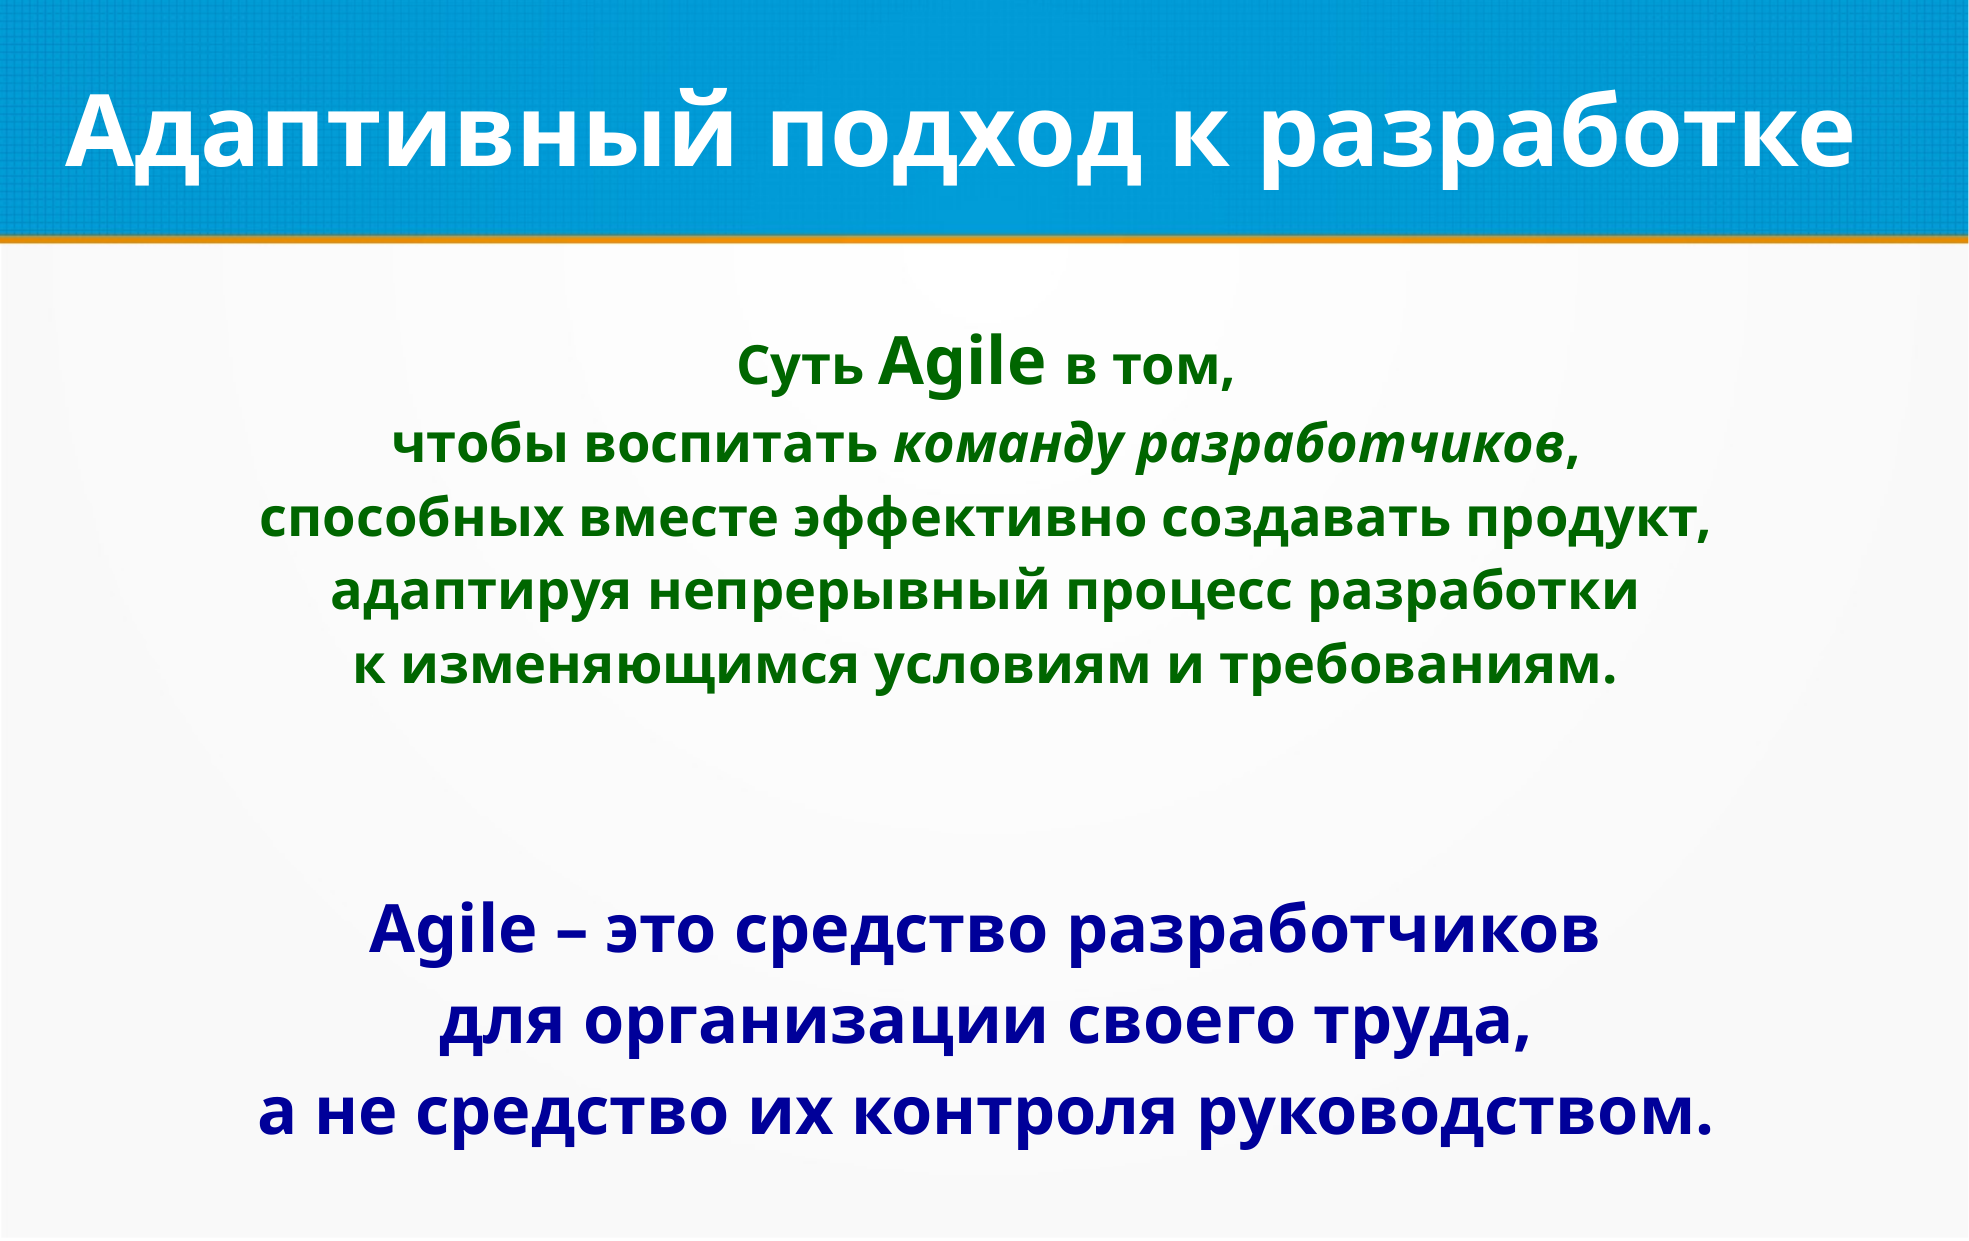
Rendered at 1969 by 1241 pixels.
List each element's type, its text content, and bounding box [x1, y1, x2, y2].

picture [0, 233, 1969, 1241]
text_box Адаптивный подход к разработке [59, 55, 1902, 200]
text_box Суть Agile в том, чтобы воспитать команду разработчиков, способных вместе эффективно создавать продукт, адаптируя непрерывный процесс разработки к изменяющимся условиям и требованиям. Agile – это средство разработчиков для организации своего труда, а не средство их контроля руководством. [70, 320, 1902, 1147]
